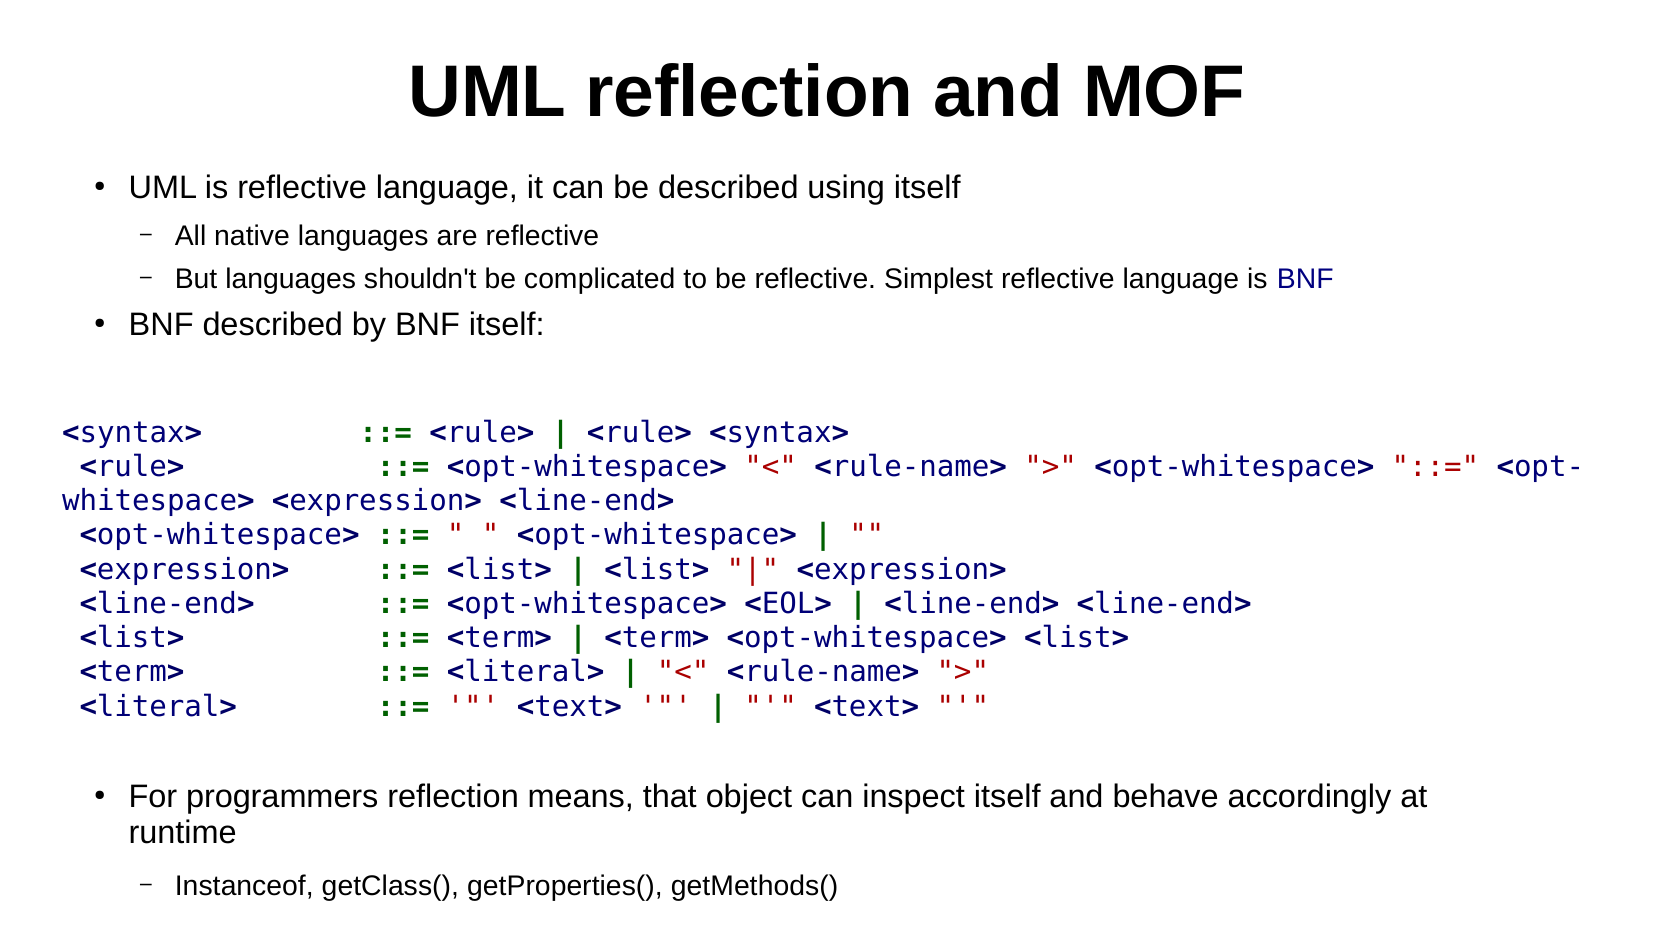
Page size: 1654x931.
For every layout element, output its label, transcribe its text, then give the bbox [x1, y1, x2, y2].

title UML reflection and MOF [82, 37, 1571, 147]
text_box <syntax> ::= <rule> | <rule> <syntax> <rule> ::= <opt-whitespace> "<" <rule-name> ">" <opt-whitespace> "::=" <opt-whitespace> <expression> <line-end> <opt-whitespace> ::= " " <opt-whitespace> | "" <expression> ::= <list> | <list> "|" <expression> <line-end> ::= <opt-whitespace> <EOL> | <line-end> <line-end> <list> ::= <term> | <term> <opt-whitespace> <list> <term> ::= <literal> | "<" <rule-name> ">" <literal> ::= '"' <text> '"' | "'" <text> "'" [47, 407, 1642, 731]
list UML is reflective language, it can be described using itself All native languages are reflective But languages shouldn't be complicated to be reflective. Simplest reflective language is BNF BNF described by BNF itself: For programmers reflection means, that object can inspect itself and behave accordingly at runtime Instanceof, getClass(), getProperties(), getMethods() [82, 168, 1538, 407]
list UML is reflective language, it can be described using itself All native languages are reflective But languages shouldn't be complicated to be reflective. Simplest reflective language is BNF BNF described by BNF itself: For programmers reflection means, that object can inspect itself and behave accordingly at runtime Instanceof, getClass(), getProperties(), getMethods() [82, 731, 1538, 904]
